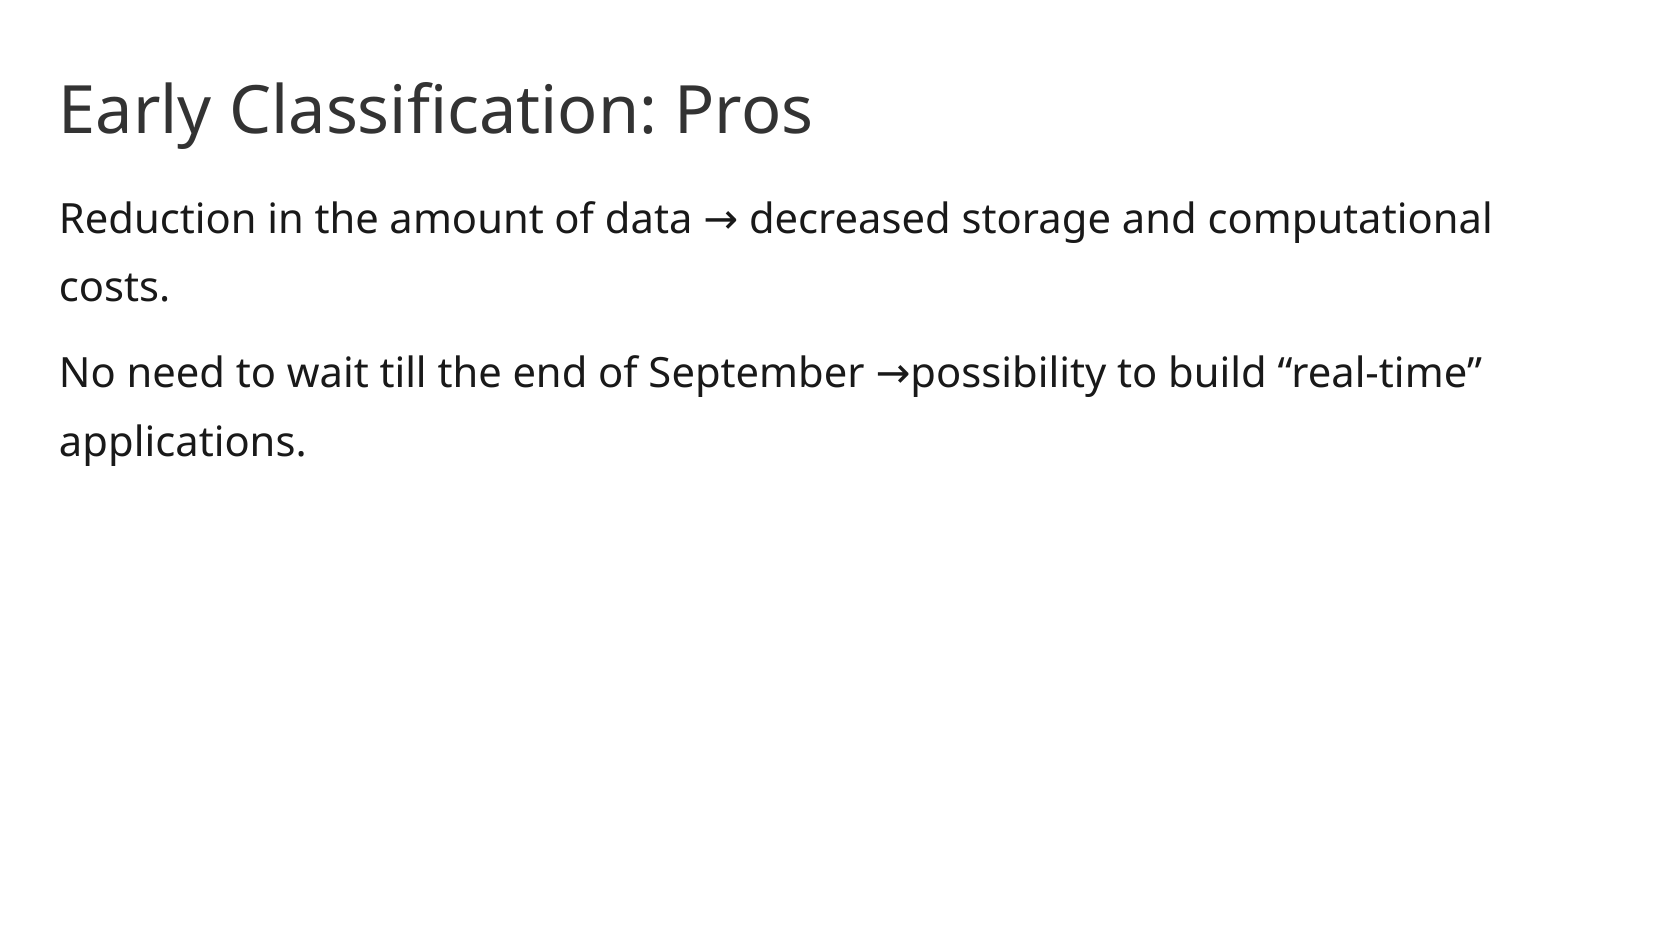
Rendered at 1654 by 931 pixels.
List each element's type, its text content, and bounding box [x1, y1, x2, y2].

list Reduction in the amount of data → decreased storage and computational costs. No need to wait till the end of September →possibility to build “real-time” applications. [59, 177, 1595, 886]
title Early Classification: Pros [59, 53, 1595, 154]
